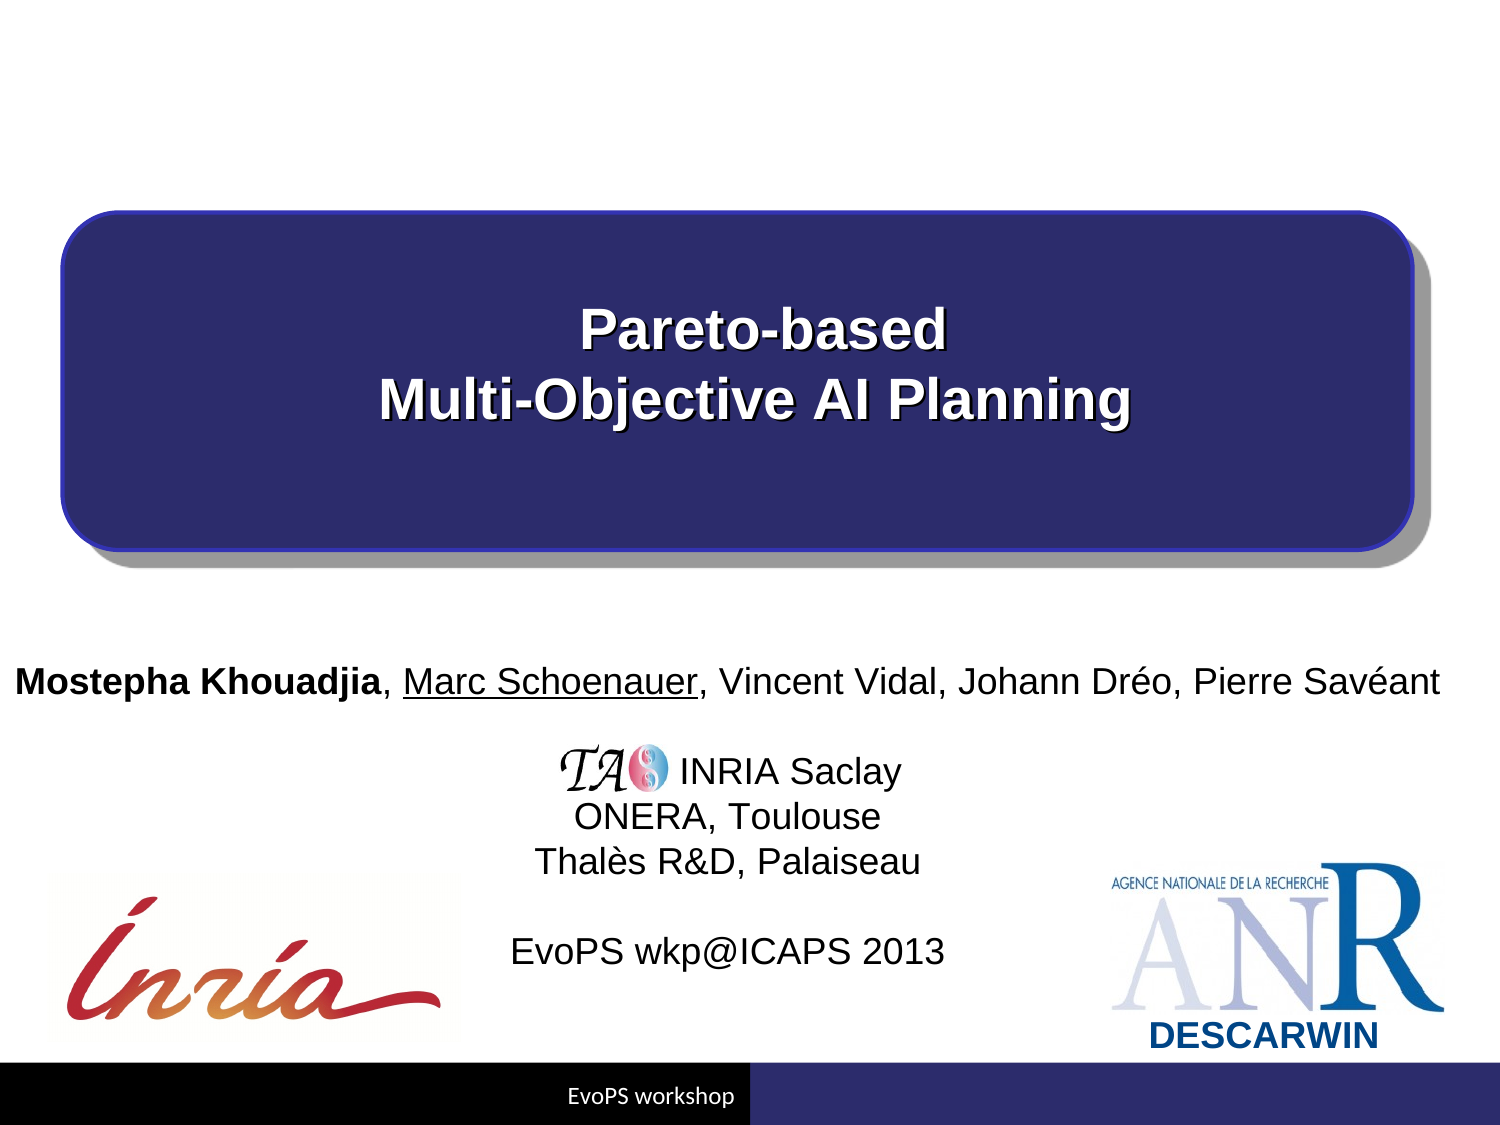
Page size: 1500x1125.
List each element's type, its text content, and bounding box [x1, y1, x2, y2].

picture [553, 744, 672, 792]
picture [47, 873, 461, 1042]
picture [1110, 861, 1445, 1015]
text_box DESCARWIN [1133, 1003, 1395, 1064]
text_box Pareto-based Multi-Objective AI Planning [363, 283, 1427, 439]
text_box Mostepha Khouadjia, Marc Schoenauer, Vincent Vidal, Johann Dréo, Pierre Savéant INRIA Saclay ONERA, Toulouse Thalès R&D, Palaiseau EvoPS wkp@ICAPS 2013 [0, 649, 1456, 980]
